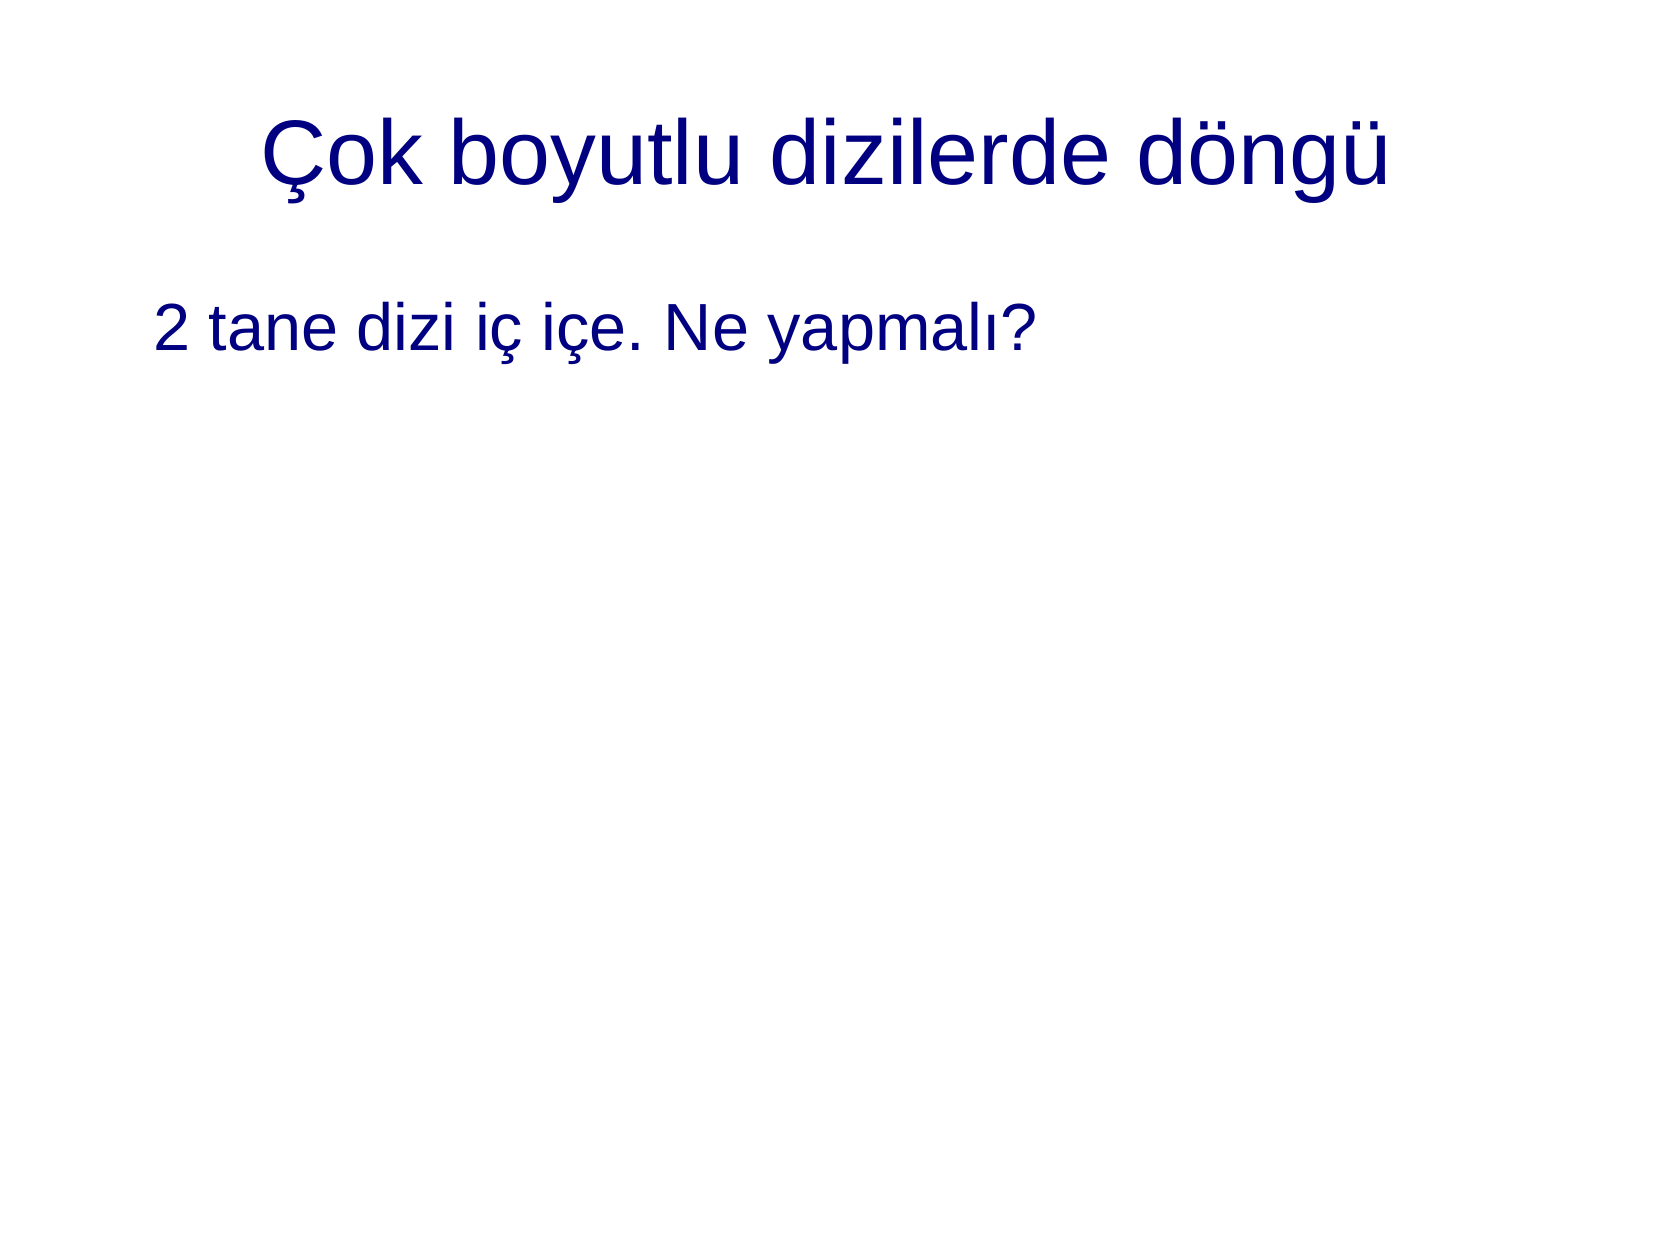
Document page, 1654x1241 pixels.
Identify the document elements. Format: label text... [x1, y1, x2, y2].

title Çok boyutlu dizilerde döngü [82, 49, 1571, 257]
list 2 tane dizi iç içe. Ne yapmalı? [82, 290, 1571, 1109]
